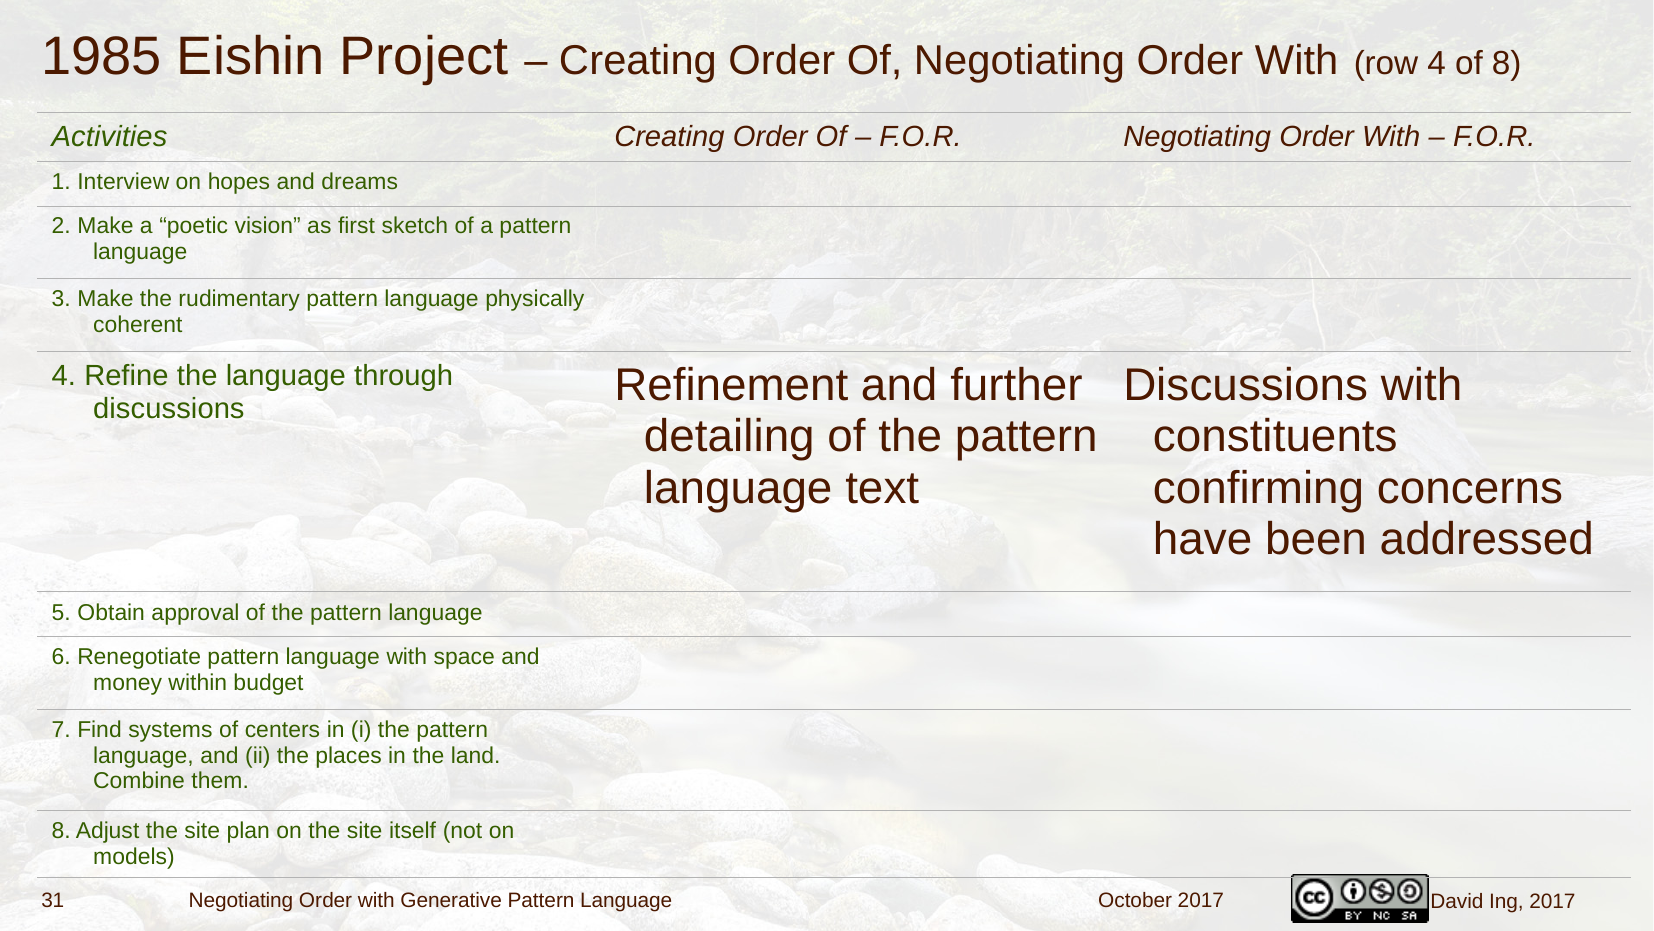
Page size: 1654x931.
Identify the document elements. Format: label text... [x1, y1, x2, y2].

picture [0, 0, 1654, 931]
table_cell 2. Make a “poetic vision” as first sketch of a pattern language [37, 207, 609, 278]
table_cell [609, 710, 1109, 810]
table_cell 4. Refine the language through discussions [37, 352, 609, 591]
table_cell 7. Find systems of centers in (i) the pattern language, and (ii) the places in the land. Combine them. [37, 710, 609, 810]
table_header Creating Order Of – F.O.R. [609, 113, 1109, 161]
table_cell [1109, 592, 1631, 636]
table_cell [1109, 710, 1631, 810]
table_cell 5. Obtain approval of the pattern language [37, 592, 609, 636]
table_cell 8. Adjust the site plan on the site itself (not on models) [37, 811, 609, 877]
title 1985 Eishin Project – Creating Order Of, Negotiating Order With (row 4 of 8) [41, 30, 1613, 112]
table_cell [609, 592, 1109, 636]
table_cell [1109, 279, 1631, 351]
table_cell [609, 279, 1109, 351]
table_cell [1109, 162, 1631, 206]
table_cell [1109, 811, 1631, 877]
table_cell 3. Make the rudimentary pattern language physically coherent [37, 279, 609, 351]
table_cell 1. Interview on hopes and dreams [37, 162, 609, 206]
table_cell Refinement and further detailing of the pattern language text [609, 352, 1109, 591]
table_cell [609, 207, 1109, 278]
table_header Negotiating Order With – F.O.R. [1109, 113, 1631, 161]
table_cell [1109, 207, 1631, 278]
table_header Activities [37, 113, 609, 161]
table_cell [609, 162, 1109, 206]
table_cell [609, 637, 1109, 709]
table_cell Discussions with constituents confirming concerns have been addressed [1109, 352, 1631, 591]
text_box [1003, 323, 1033, 394]
table_cell 6. Renegotiate pattern language with space and money within budget [37, 637, 609, 709]
table_cell [1109, 637, 1631, 709]
table_cell [609, 811, 1109, 877]
